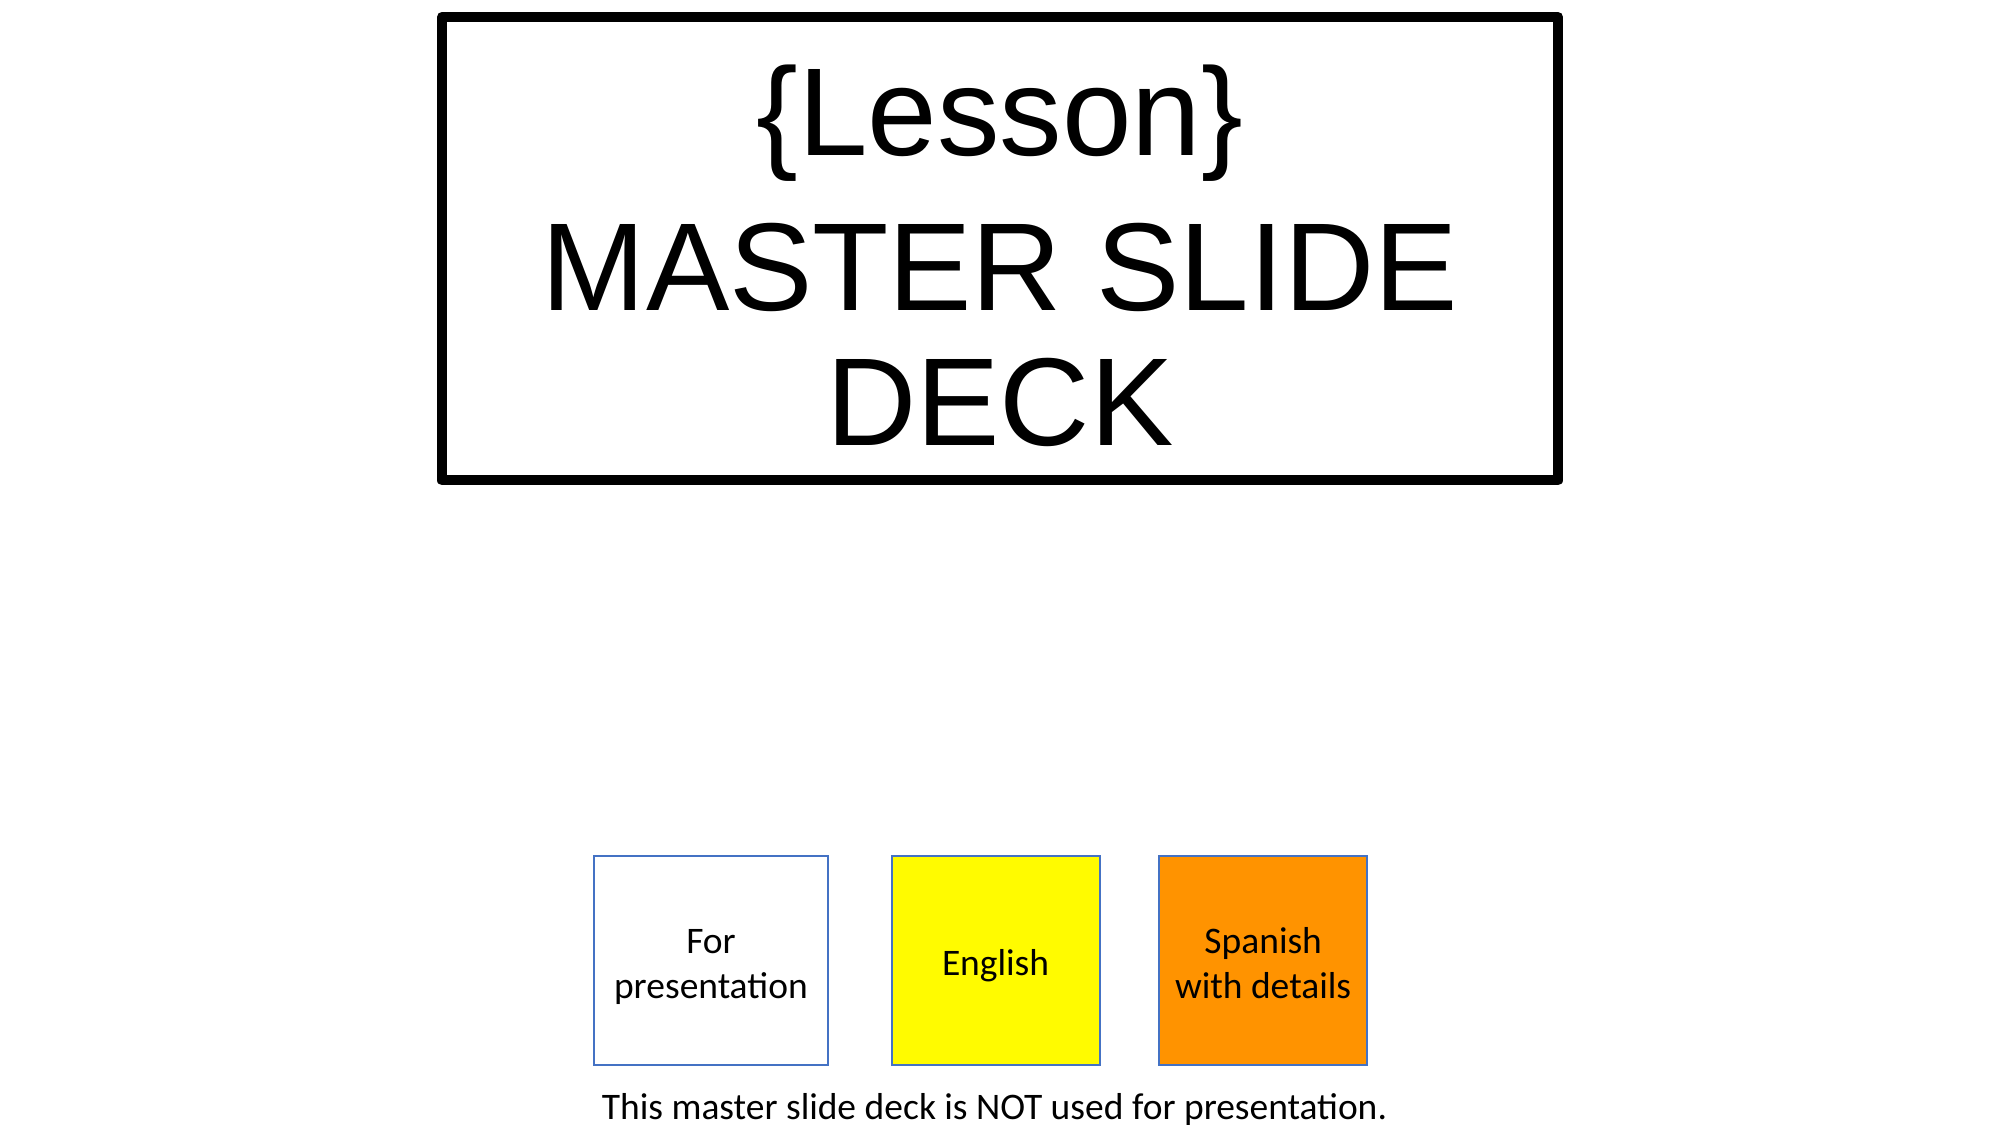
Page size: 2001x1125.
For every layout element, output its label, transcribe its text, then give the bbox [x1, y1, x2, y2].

text_box For presentation [594, 856, 828, 1065]
text_box This master slide deck is NOT used for presentation. [594, 1074, 1406, 1125]
list {Lesson} MASTER SLIDE DECK [57, 462, 1935, 794]
text_box English [892, 856, 1100, 1065]
text_box Spanish with details [1159, 856, 1367, 1065]
